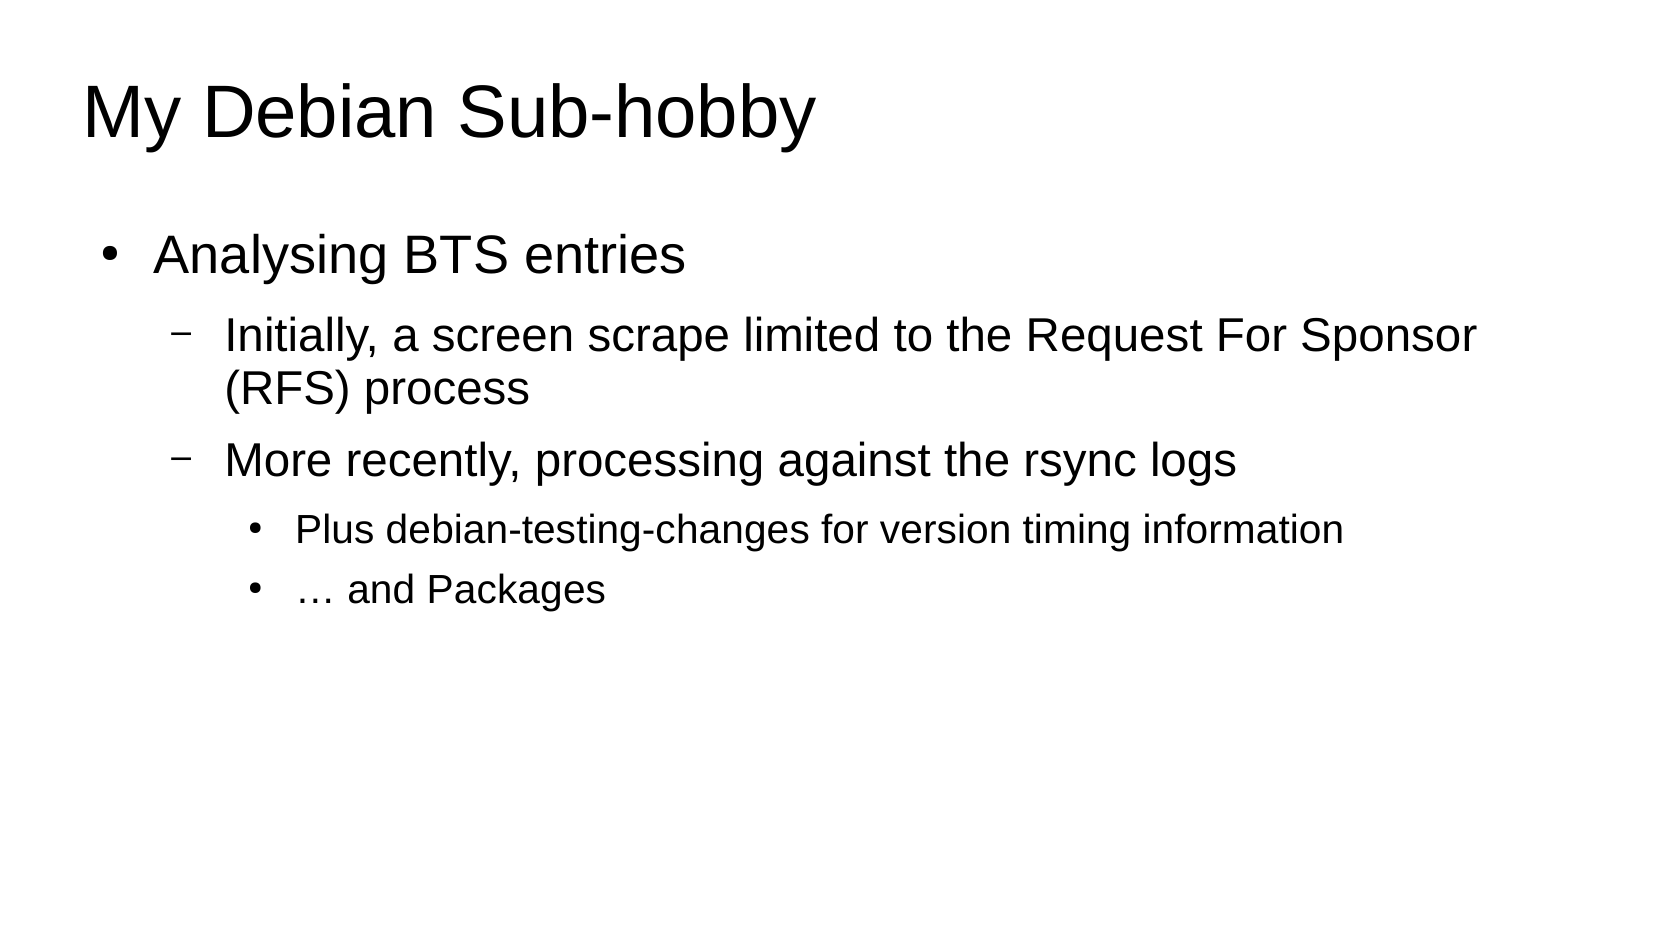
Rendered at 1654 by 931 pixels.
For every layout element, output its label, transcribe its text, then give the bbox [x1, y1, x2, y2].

list Analysing BTS entries Initially, a screen scrape limited to the Request For Sponsor (RFS) process More recently, processing against the rsync logs Plus debian-testing-changes for version timing information … and Packages [82, 224, 1571, 764]
title My Debian Sub-hobby [82, 35, 1235, 189]
